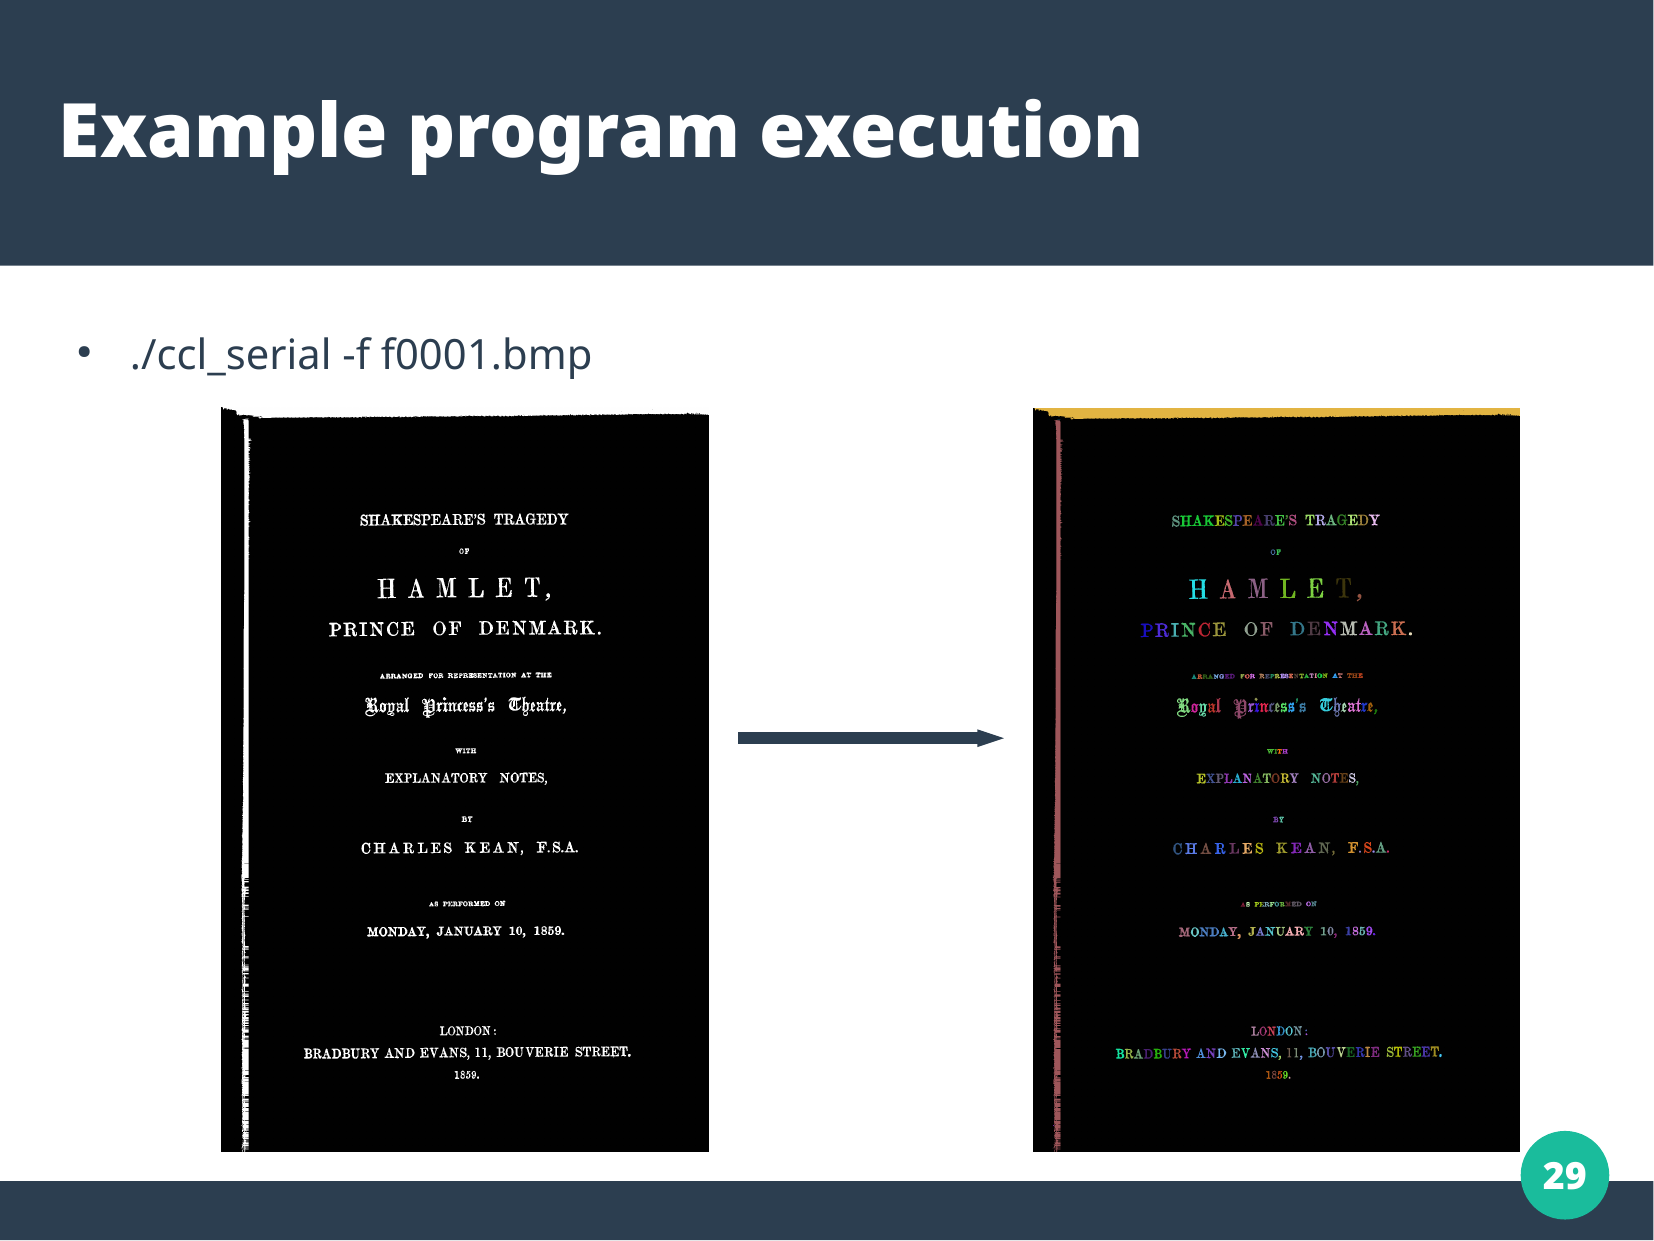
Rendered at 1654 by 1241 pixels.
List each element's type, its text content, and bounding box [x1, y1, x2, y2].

title Example program execution [59, 49, 1595, 207]
picture [221, 407, 709, 1152]
list ./ccl_serial -f f0001.bmp [59, 324, 1595, 1152]
picture [1033, 408, 1520, 1152]
